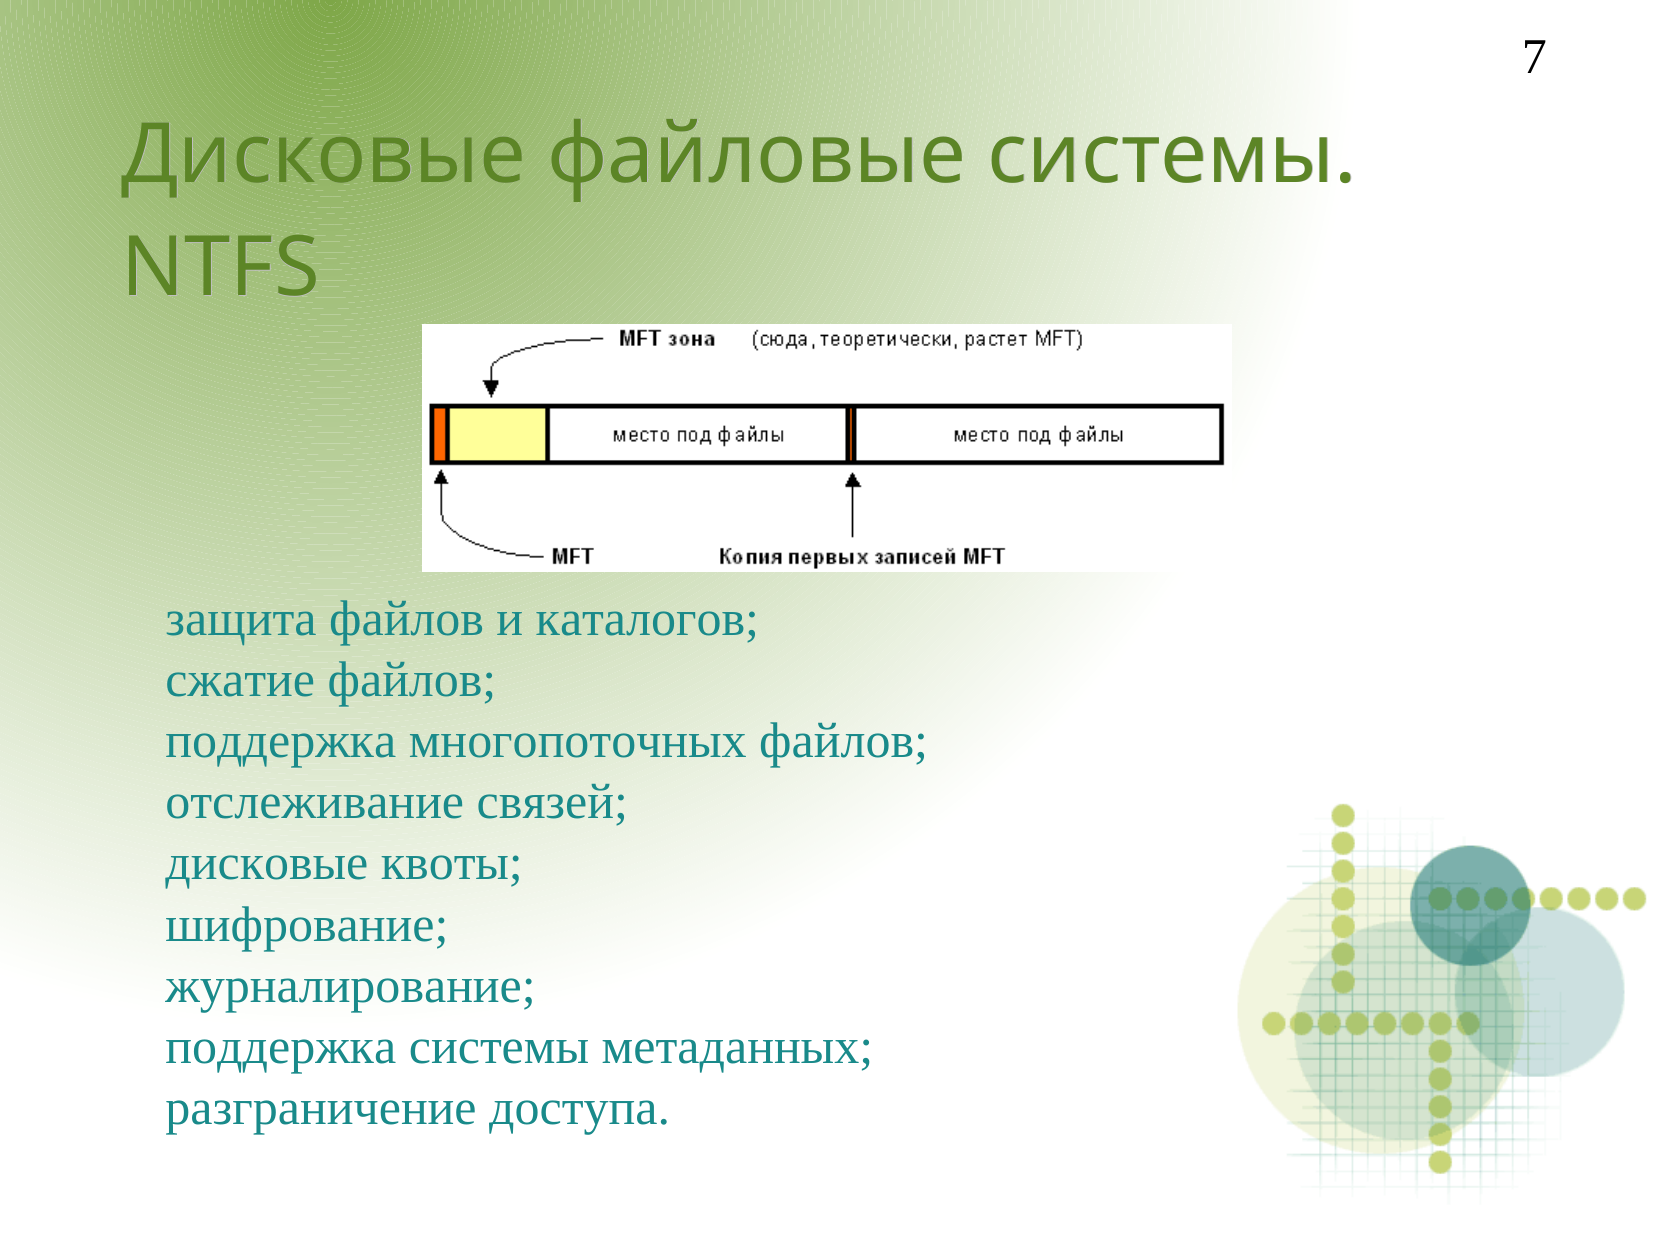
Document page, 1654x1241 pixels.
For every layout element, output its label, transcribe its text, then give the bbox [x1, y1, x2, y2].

list защита файлов и каталогов; сжатие файлов; поддержка многопоточных файлов; отслеживание связей; дисковые квоты; шифрование; журналирование; поддержка системы метаданных; разграничение доступа. [147, 590, 1535, 1145]
picture [1224, 792, 1654, 1211]
picture [422, 324, 1232, 572]
title Дисковые файловые системы. NTFS [121, 102, 1534, 311]
text_box <номер> [1532, 29, 1654, 89]
